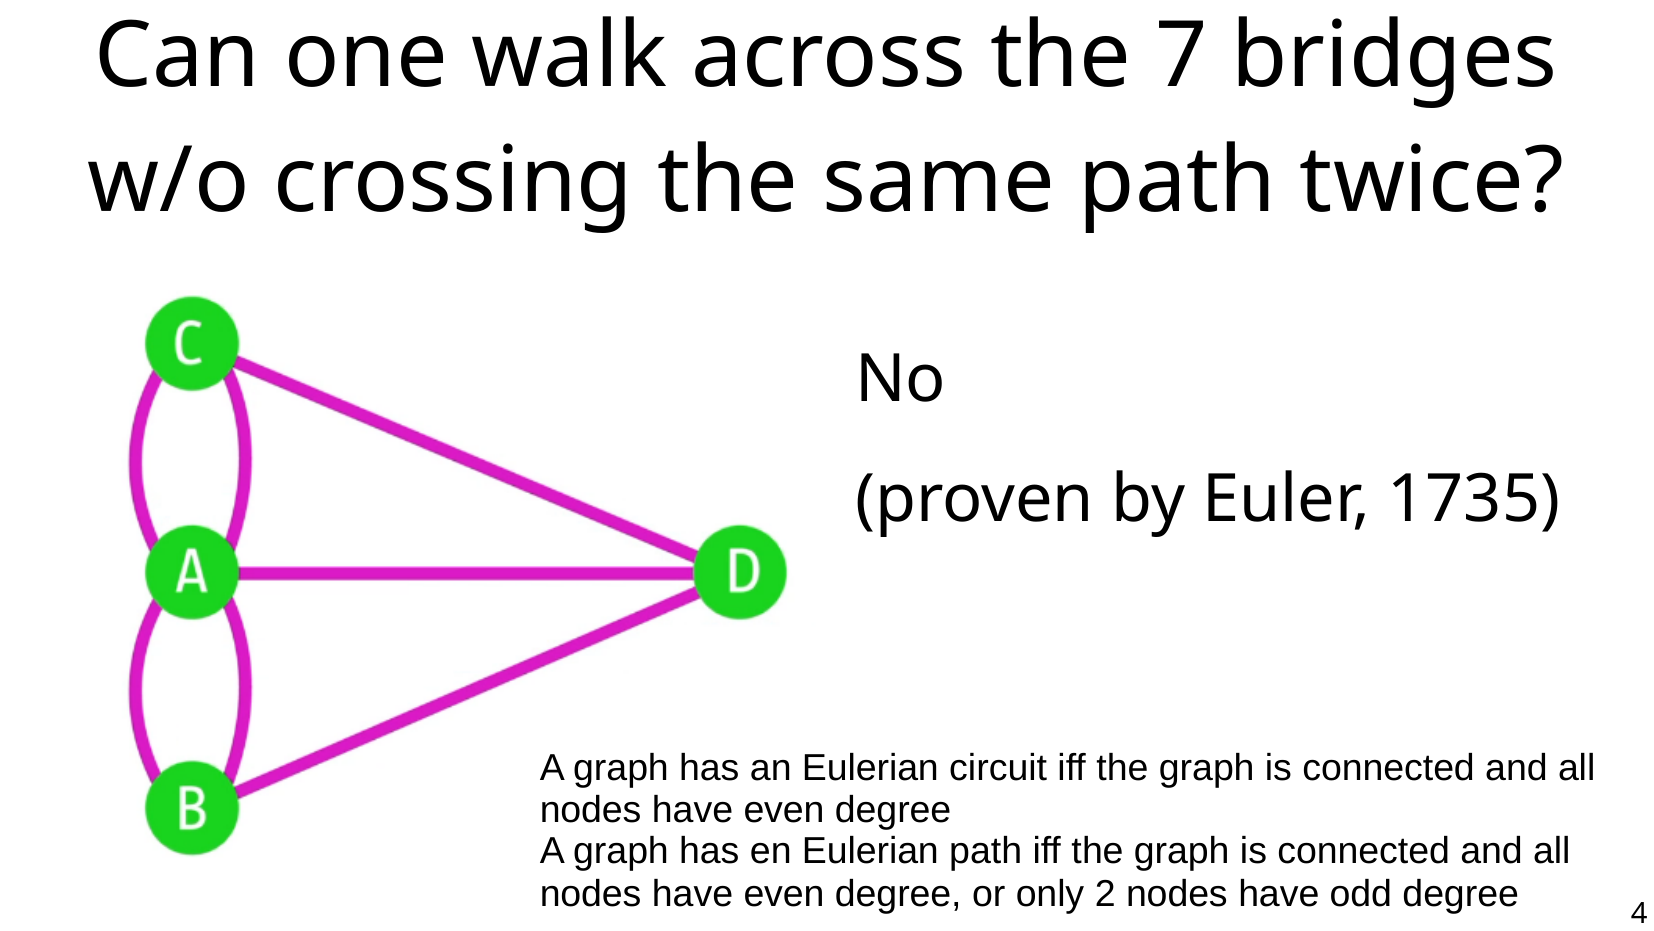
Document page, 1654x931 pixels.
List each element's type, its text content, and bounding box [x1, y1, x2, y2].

list No (proven by Euler, 1735) [855, 330, 1571, 738]
text_box A graph has an Eulerian circuit iff the graph is connected and all nodes have even degree A graph has en Eulerian path iff the graph is connected and all nodes have even degree, or only 2 nodes have odd degree [525, 738, 1621, 930]
picture [64, 269, 826, 883]
title Can one walk across the 7 bridges w/o crossing the same path twice? [82, 1, 1571, 226]
